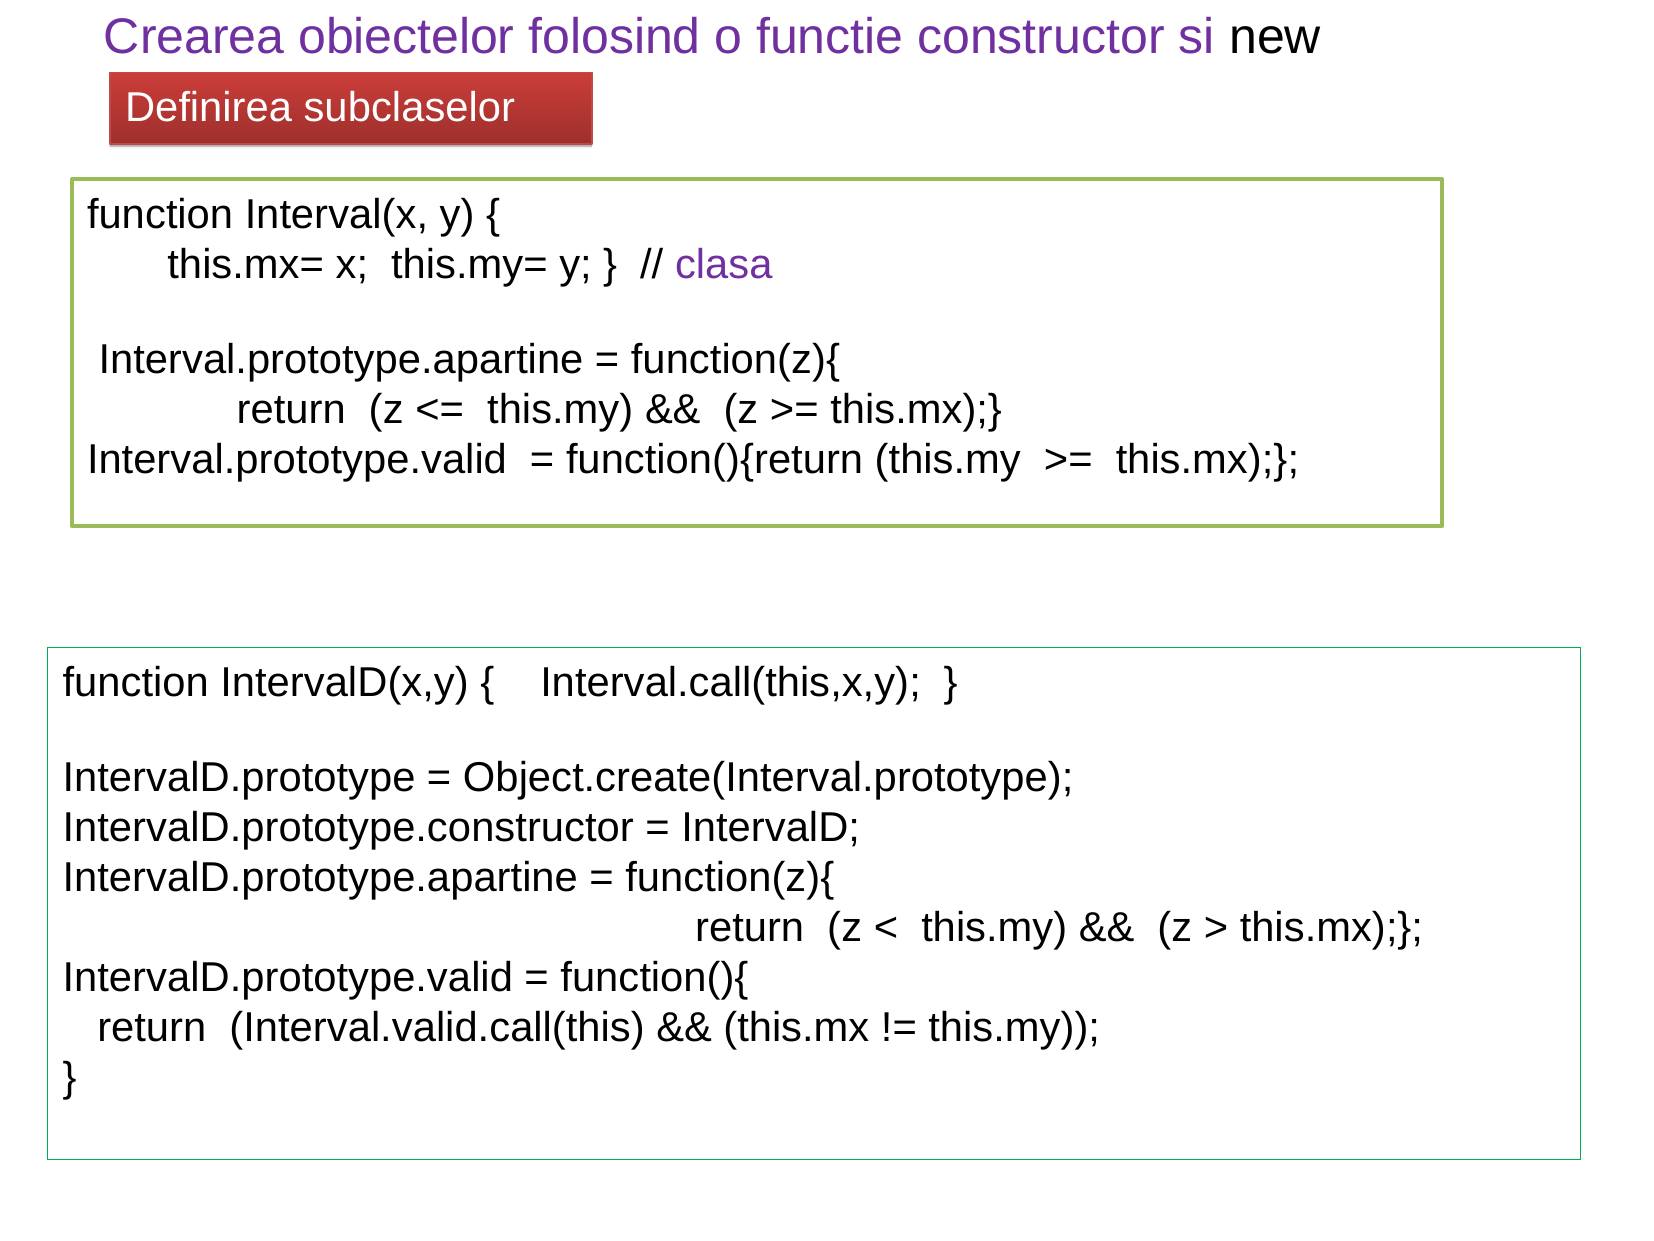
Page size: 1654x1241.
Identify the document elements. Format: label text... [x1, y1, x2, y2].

text_box Definirea subclaselor [110, 72, 593, 144]
text_box Crearea obiectelor folosind o functie constructor si new [89, 0, 1654, 377]
text_box function IntervalD(x,y) { Interval.call(this,x,y); } IntervalD.prototype = Object.create(Interval.prototype); IntervalD.prototype.constructor = IntervalD; IntervalD.prototype.apartine = function(z){ return (z < this.my) && (z > this.mx);}; IntervalD.prototype.valid = function(){ return (Interval.valid.call(this) && (this.mx != this.my)); } [47, 647, 1581, 1160]
text_box function Interval(x, y) { this.mx= x; this.my= y; } // clasa Interval.prototype.apartine = function(z){ return (z <= this.my) && (z >= this.mx);} Interval.prototype.valid = function(){return (this.my >= this.mx);}; [72, 179, 1442, 527]
